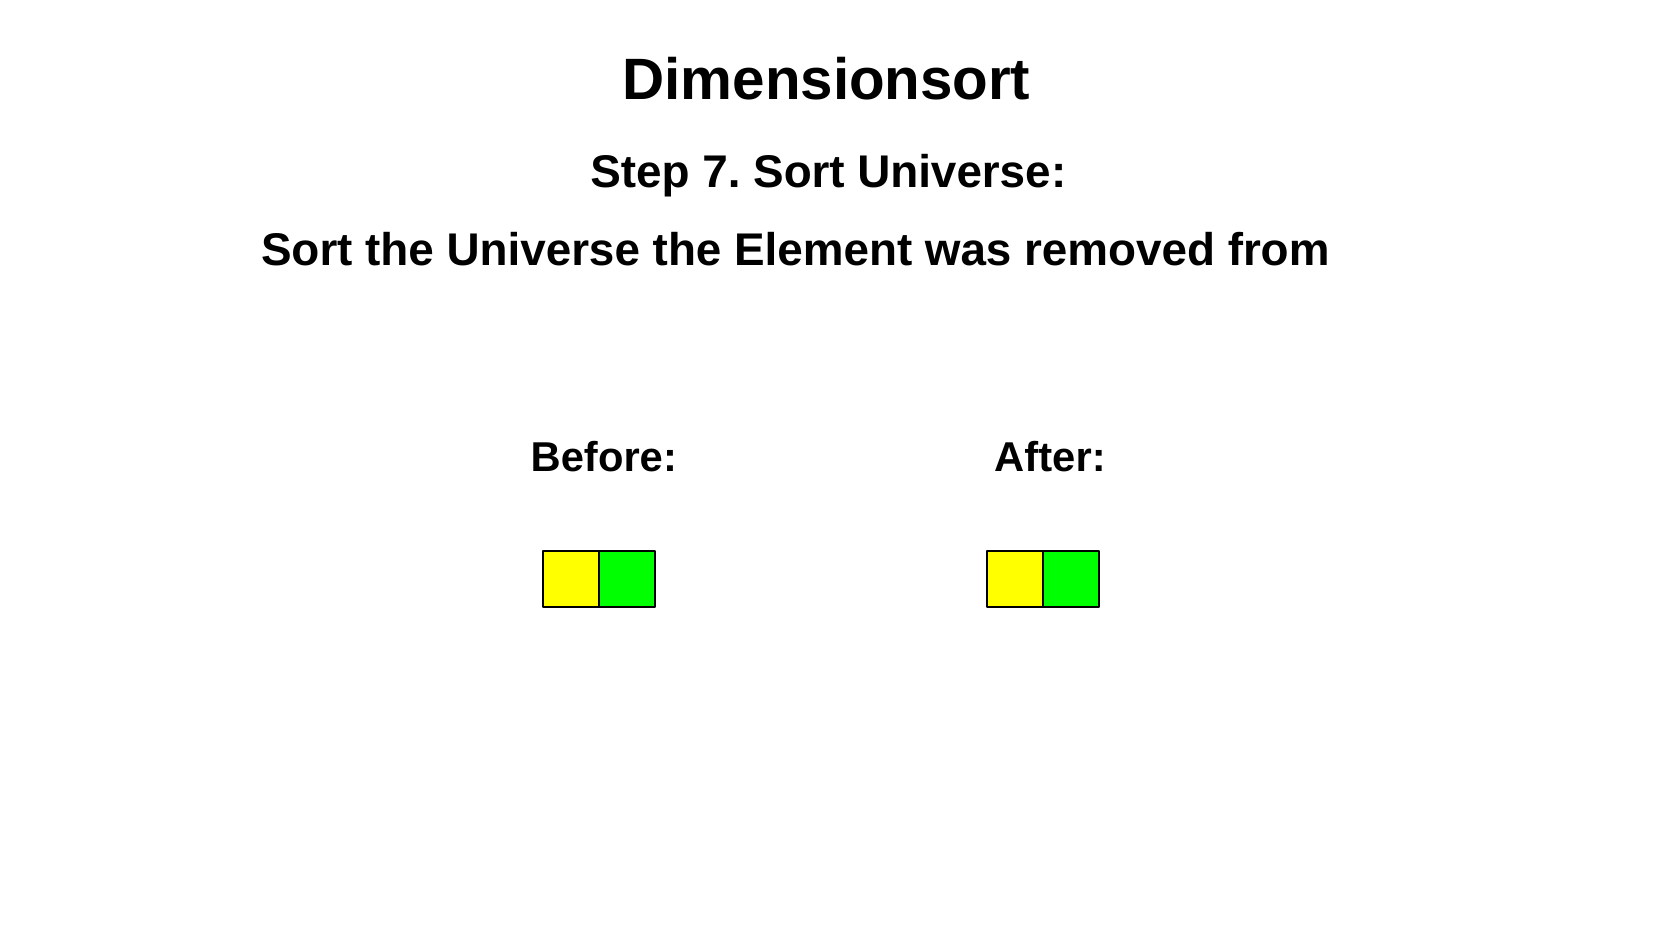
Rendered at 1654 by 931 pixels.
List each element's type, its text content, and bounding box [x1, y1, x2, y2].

text_box Sort the Universe the Element was removed from [108, 216, 1496, 301]
text_box Step 7. Sort Universe: [575, 138, 1471, 216]
text_box [986, 550, 1100, 607]
title Dimensionsort [82, 2, 1571, 158]
subtitle Before: [459, 400, 748, 514]
text_box After: [905, 400, 1195, 514]
text_box [542, 550, 656, 607]
